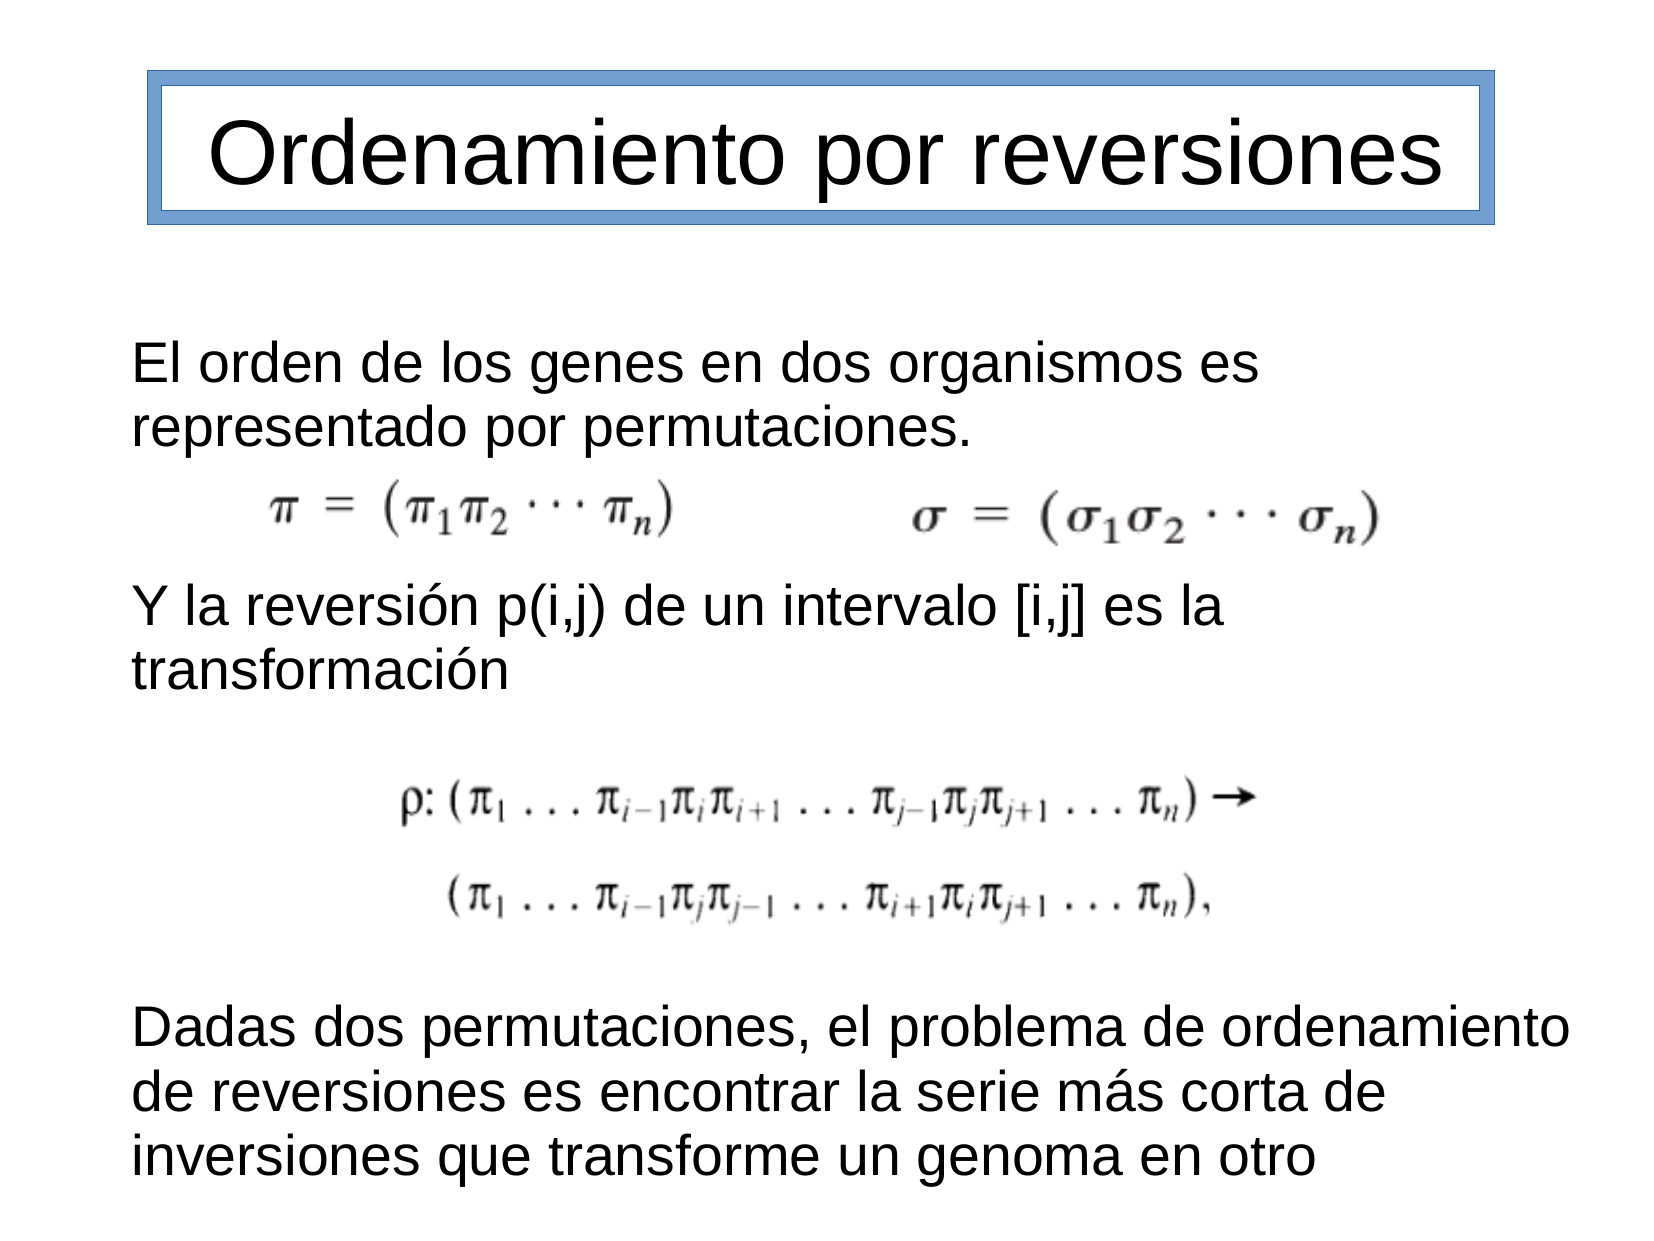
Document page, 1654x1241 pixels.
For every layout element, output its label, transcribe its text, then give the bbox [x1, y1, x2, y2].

picture [389, 767, 1276, 945]
title Ordenamiento por reversiones [82, 49, 1571, 257]
picture [911, 484, 1382, 556]
picture [263, 478, 697, 549]
list El orden de los genes en dos organismos es representado por permutaciones. Y la reversión p(i,j) de un intervalo [i,j] es la transformación Dadas dos permutaciones, el problema de ordenamiento de reversiones es encontrar la serie más corta de inversiones que transforme un genoma en otro [70, 330, 1595, 1193]
text_box [147, 70, 1495, 225]
